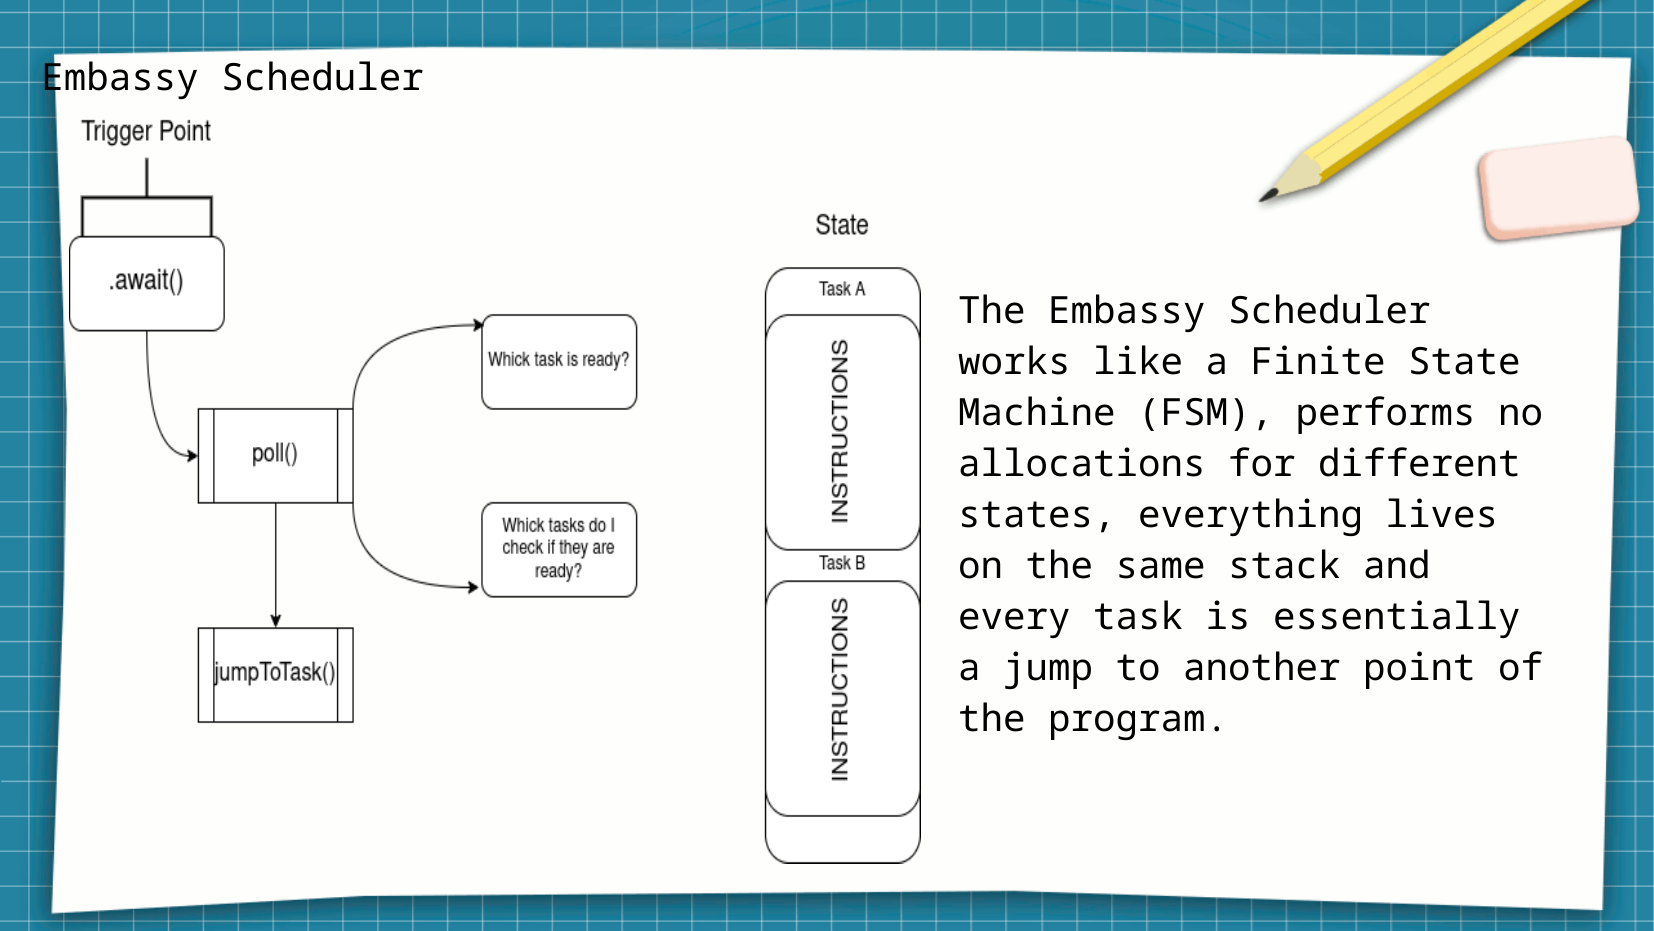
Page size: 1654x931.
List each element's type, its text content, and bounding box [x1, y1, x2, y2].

picture [0, 0, 1654, 931]
text_box The Embassy Scheduler works like a Finite State Machine (FSM), performs no allocations for different states, everything lives on the same stack and every task is essentially a jump to another point of the program. [943, 276, 1559, 698]
text_box Embassy Scheduler [26, 43, 439, 150]
